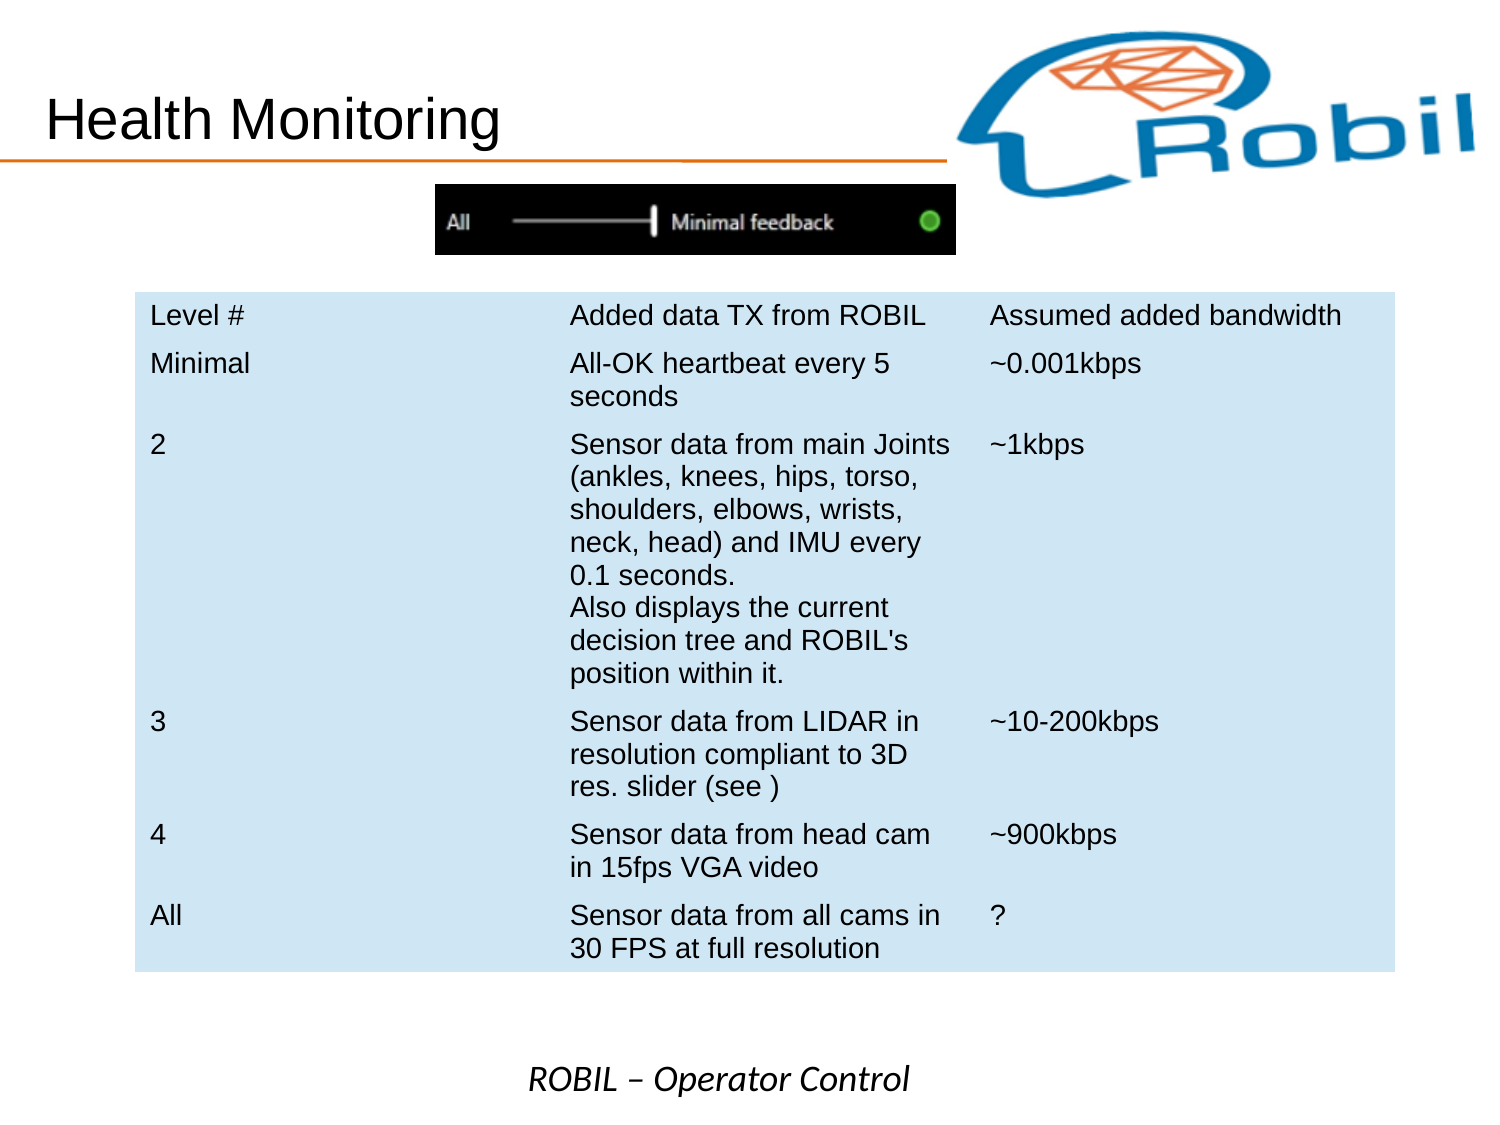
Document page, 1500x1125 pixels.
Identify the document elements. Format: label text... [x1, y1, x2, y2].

table_cell ~10-200kbps [975, 697, 1395, 811]
picture [947, 4, 1483, 205]
table_cell Sensor data from all cams in 30 FPS at full resolution [555, 891, 975, 972]
text_box ROBIL – Operator Control [513, 1046, 1020, 1125]
table_header Level # [135, 292, 555, 340]
table_cell ~900kbps [975, 811, 1395, 891]
table_header Assumed added bandwidth [975, 292, 1395, 340]
picture [435, 184, 956, 255]
table_cell ? [975, 891, 1395, 972]
table_cell All-OK heartbeat every 5 seconds [555, 340, 975, 420]
table_cell Sensor data from main Joints (ankles, knees, hips, torso, shoulders, elbows, wrists, neck, head) and IMU every 0.1 seconds. Also displays the current decision tree and ROBIL's position within it. [555, 420, 975, 697]
table_cell 3 [135, 697, 555, 811]
table_cell 4 [135, 811, 555, 891]
table_cell All [135, 891, 555, 972]
table_cell ~1kbps [975, 420, 1395, 697]
table_cell Sensor data from LIDAR in resolution compliant to 3D res. slider (see ) [555, 697, 975, 811]
table_cell Minimal [135, 340, 555, 420]
table_cell 2 [135, 420, 555, 697]
table_cell ~0.001kbps [975, 340, 1395, 420]
table_header Added data TX from ROBIL [555, 292, 975, 340]
text_box Health Monitoring [45, 22, 1395, 210]
table_cell Sensor data from head cam in 15fps VGA video [555, 811, 975, 891]
